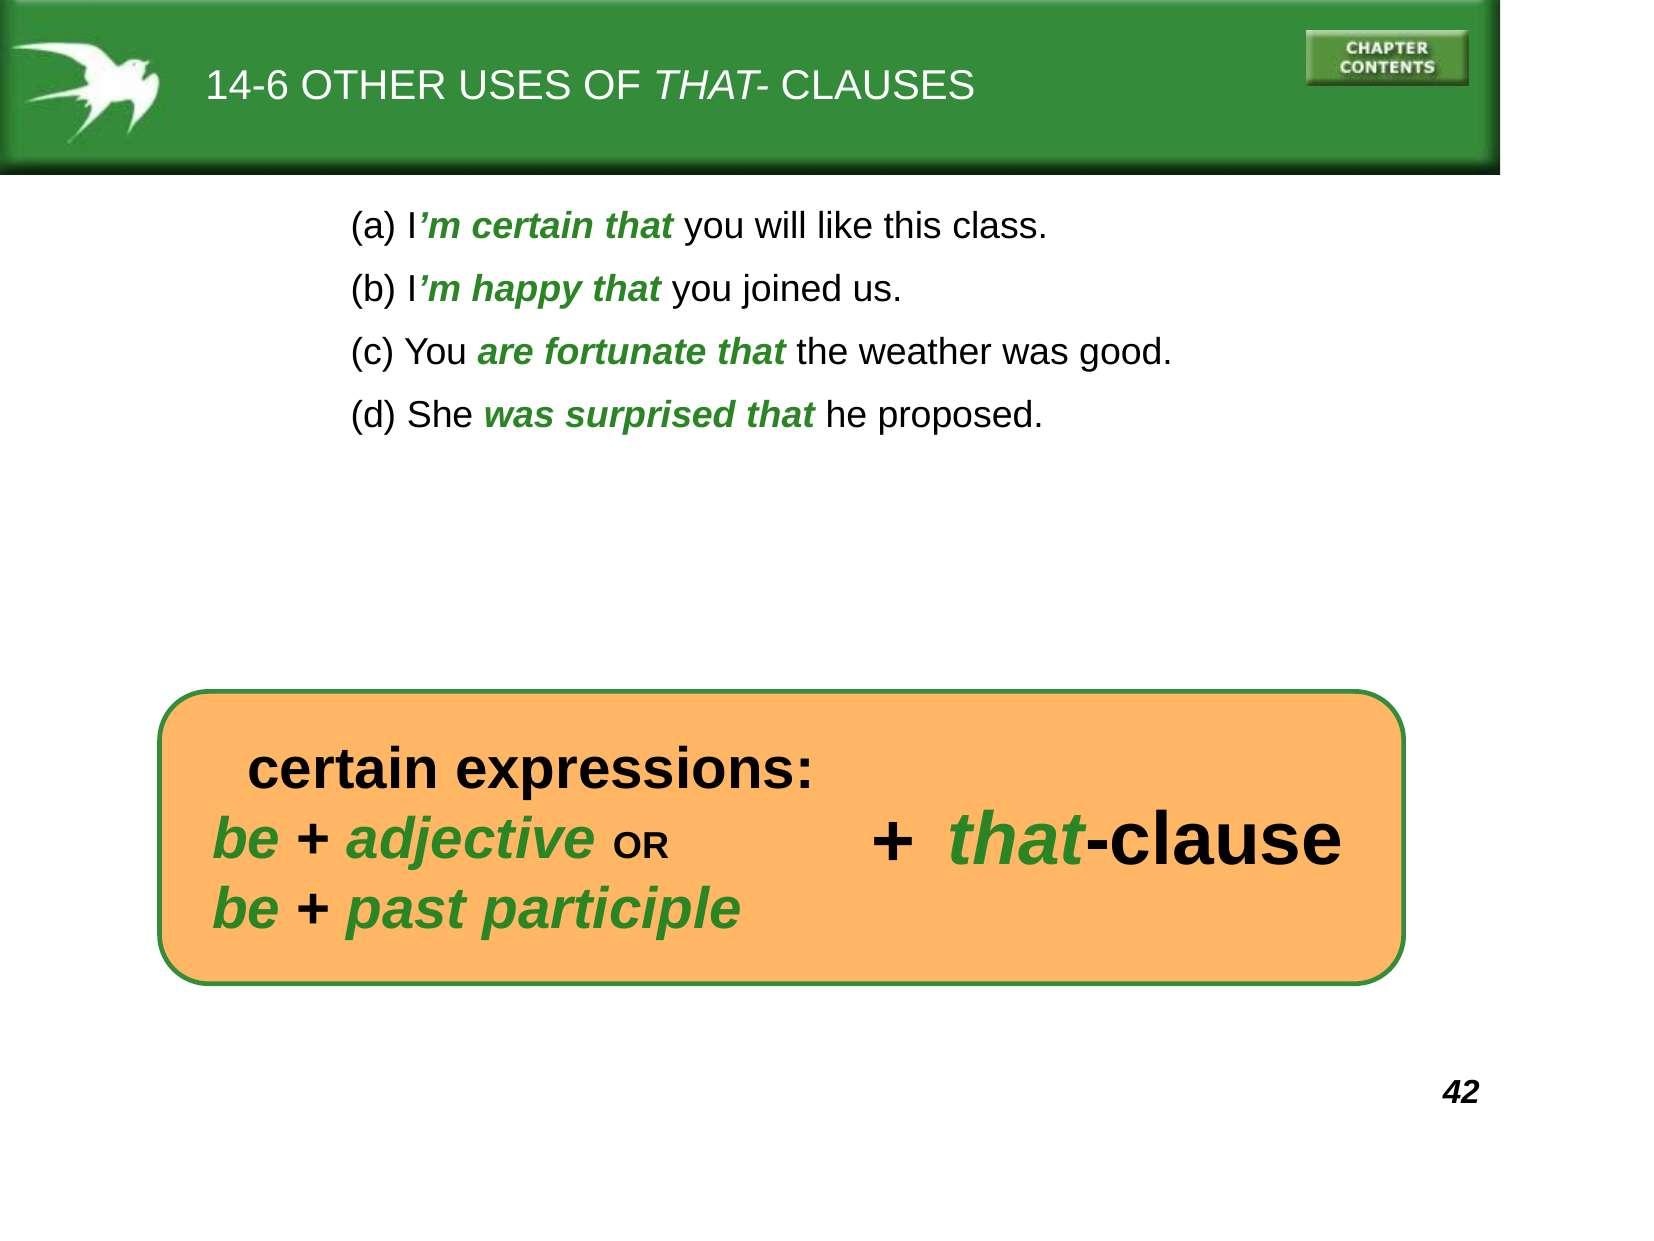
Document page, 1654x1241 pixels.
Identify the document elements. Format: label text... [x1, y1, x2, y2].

text_box 14-6 OTHER USES OF THAT- CLAUSES [190, 50, 1363, 116]
text_box [159, 691, 1404, 984]
text_box + [821, 783, 908, 890]
text_box that-clause [932, 781, 1359, 888]
text_box certain expressions: be + adjective OR be + past participle [197, 722, 1080, 948]
text_box (a) I’m certain that you will like this class. (b) I’m happy that you joined us. (c) You are fortunate that the weather was good. (d) She was surprised that he proposed. [300, 175, 1188, 489]
picture [0, 0, 1500, 175]
